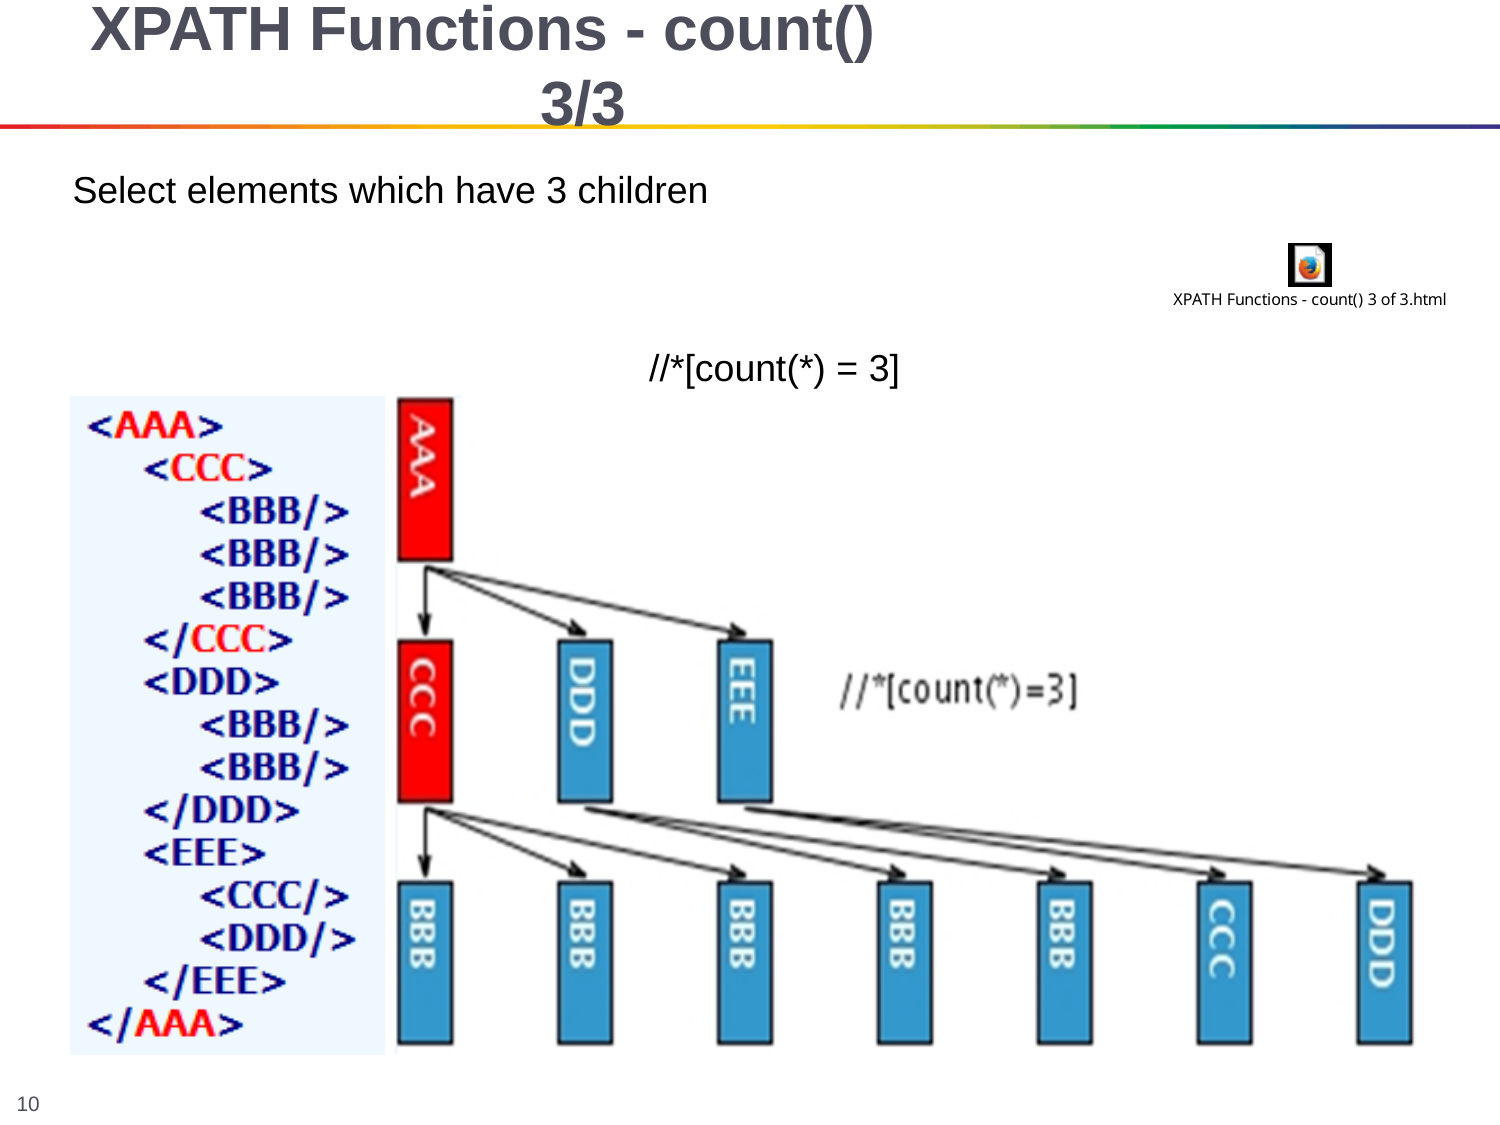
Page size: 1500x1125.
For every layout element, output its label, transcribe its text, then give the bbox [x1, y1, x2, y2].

picture [395, 395, 1425, 1055]
picture [70, 396, 385, 1055]
text_box //*[count(*) = 3] [559, 336, 941, 397]
chart [1141, 243, 1478, 315]
text_box Select elements which have 3 children [57, 158, 750, 219]
title XPATH Functions - count() 3/3 [75, 17, 1425, 109]
